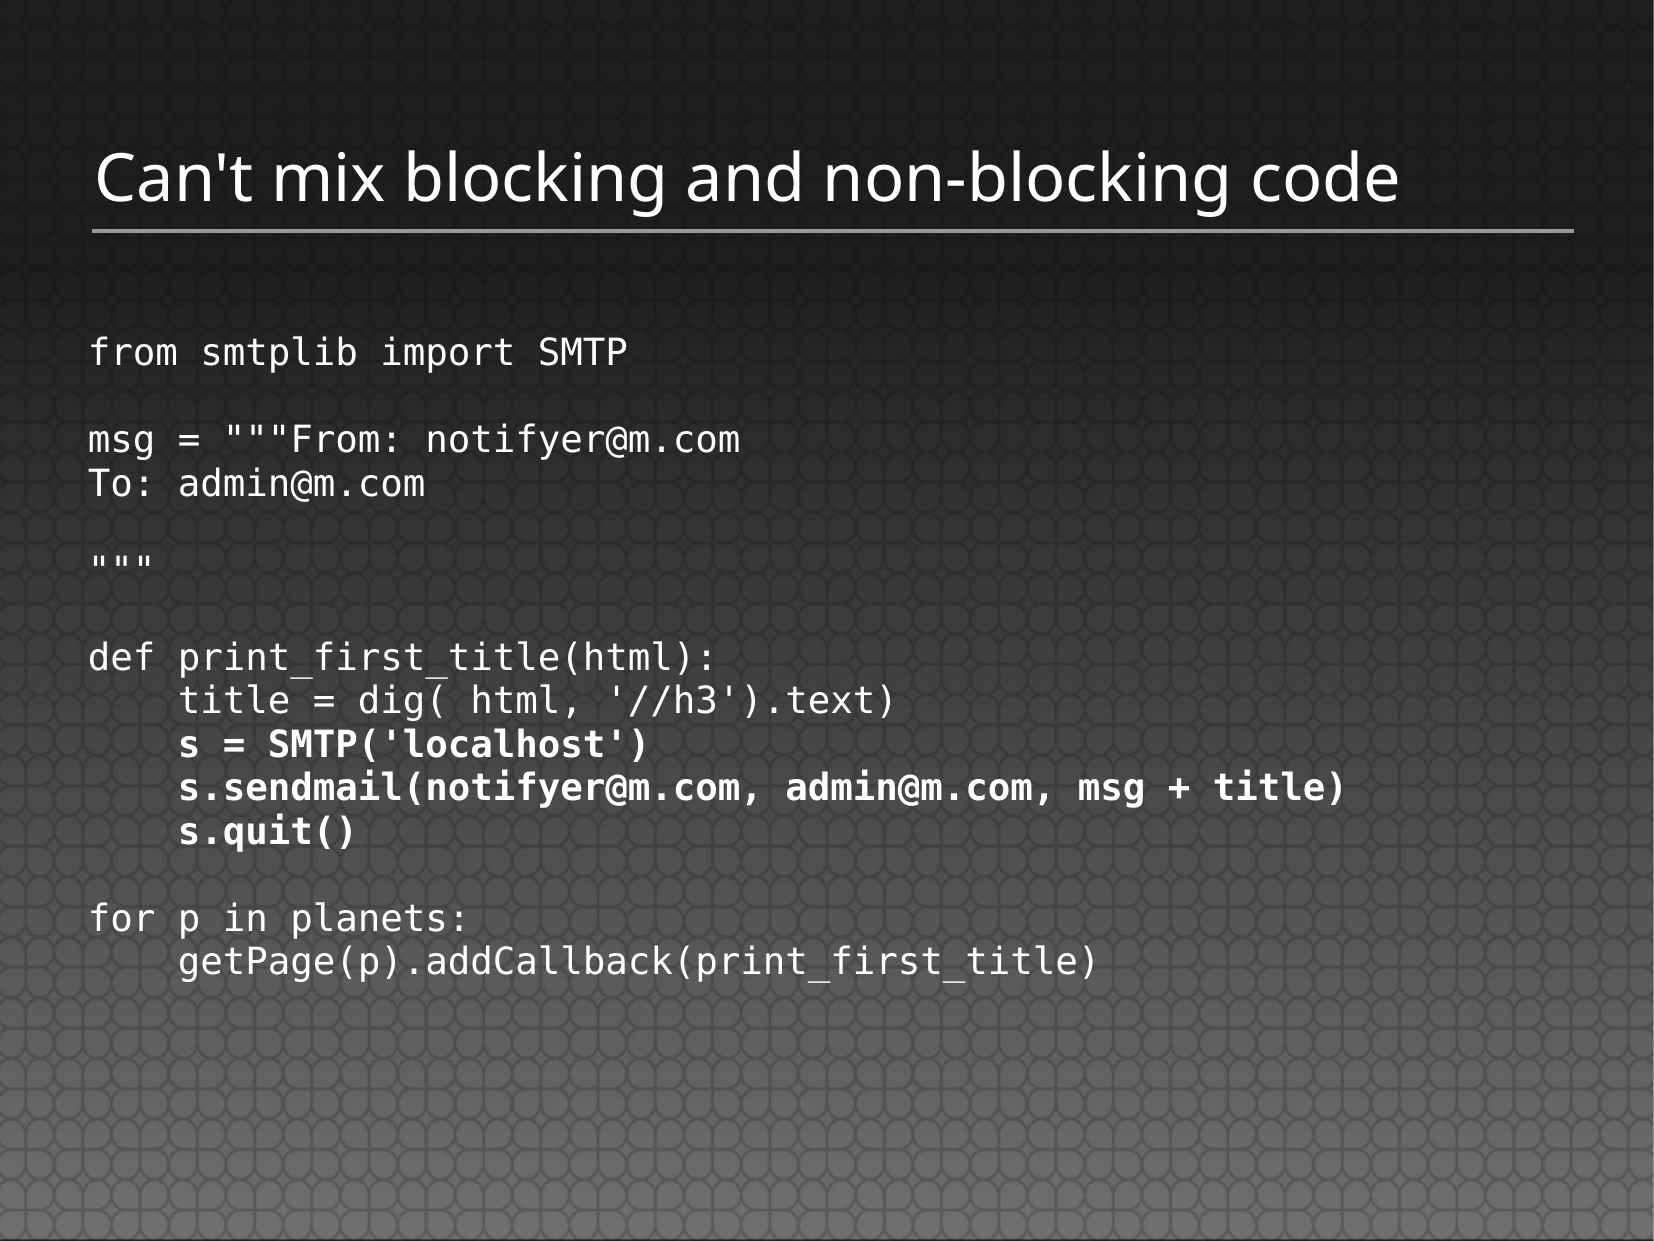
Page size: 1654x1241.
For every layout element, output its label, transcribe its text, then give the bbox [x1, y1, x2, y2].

title from smtplib import SMTP msg = """From: notifyer@m.com To: admin@m.com """ def print_first_title(html): title = dig( html, '//h3').text) s = SMTP('localhost') s.sendmail(notifyer@m.com, admin@m.com, msg + title) s.quit() for p in planets: getPage(p).addCallback(print_first_title) [87, 275, 1610, 1040]
picture [0, 0, 1654, 1241]
title Can't mix blocking and non-blocking code [94, 100, 1426, 251]
